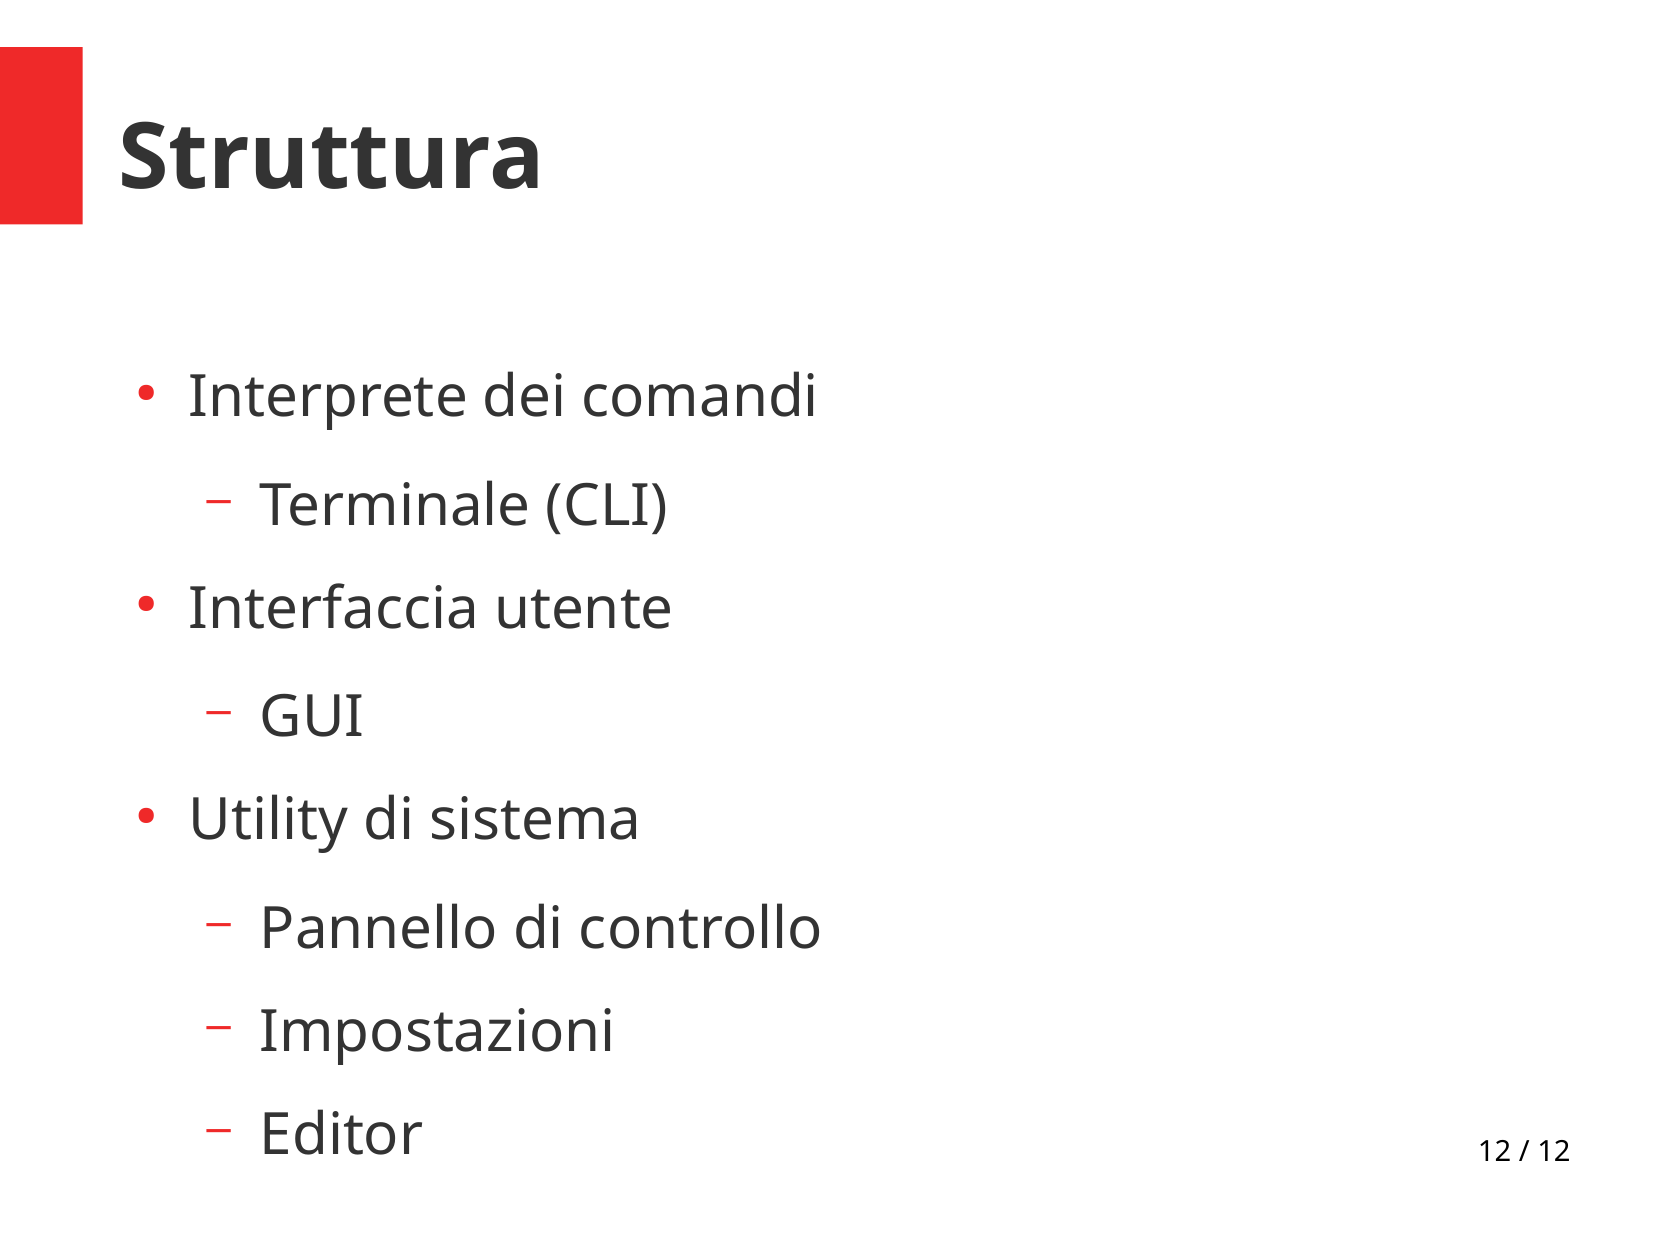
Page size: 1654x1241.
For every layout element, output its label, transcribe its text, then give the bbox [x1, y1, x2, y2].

title Struttura [118, 49, 1571, 257]
list Interprete dei comandi Terminale (CLI) Interfaccia utente GUI Utility di sistema Pannello di controllo Impostazioni Editor [118, 354, 1536, 1074]
